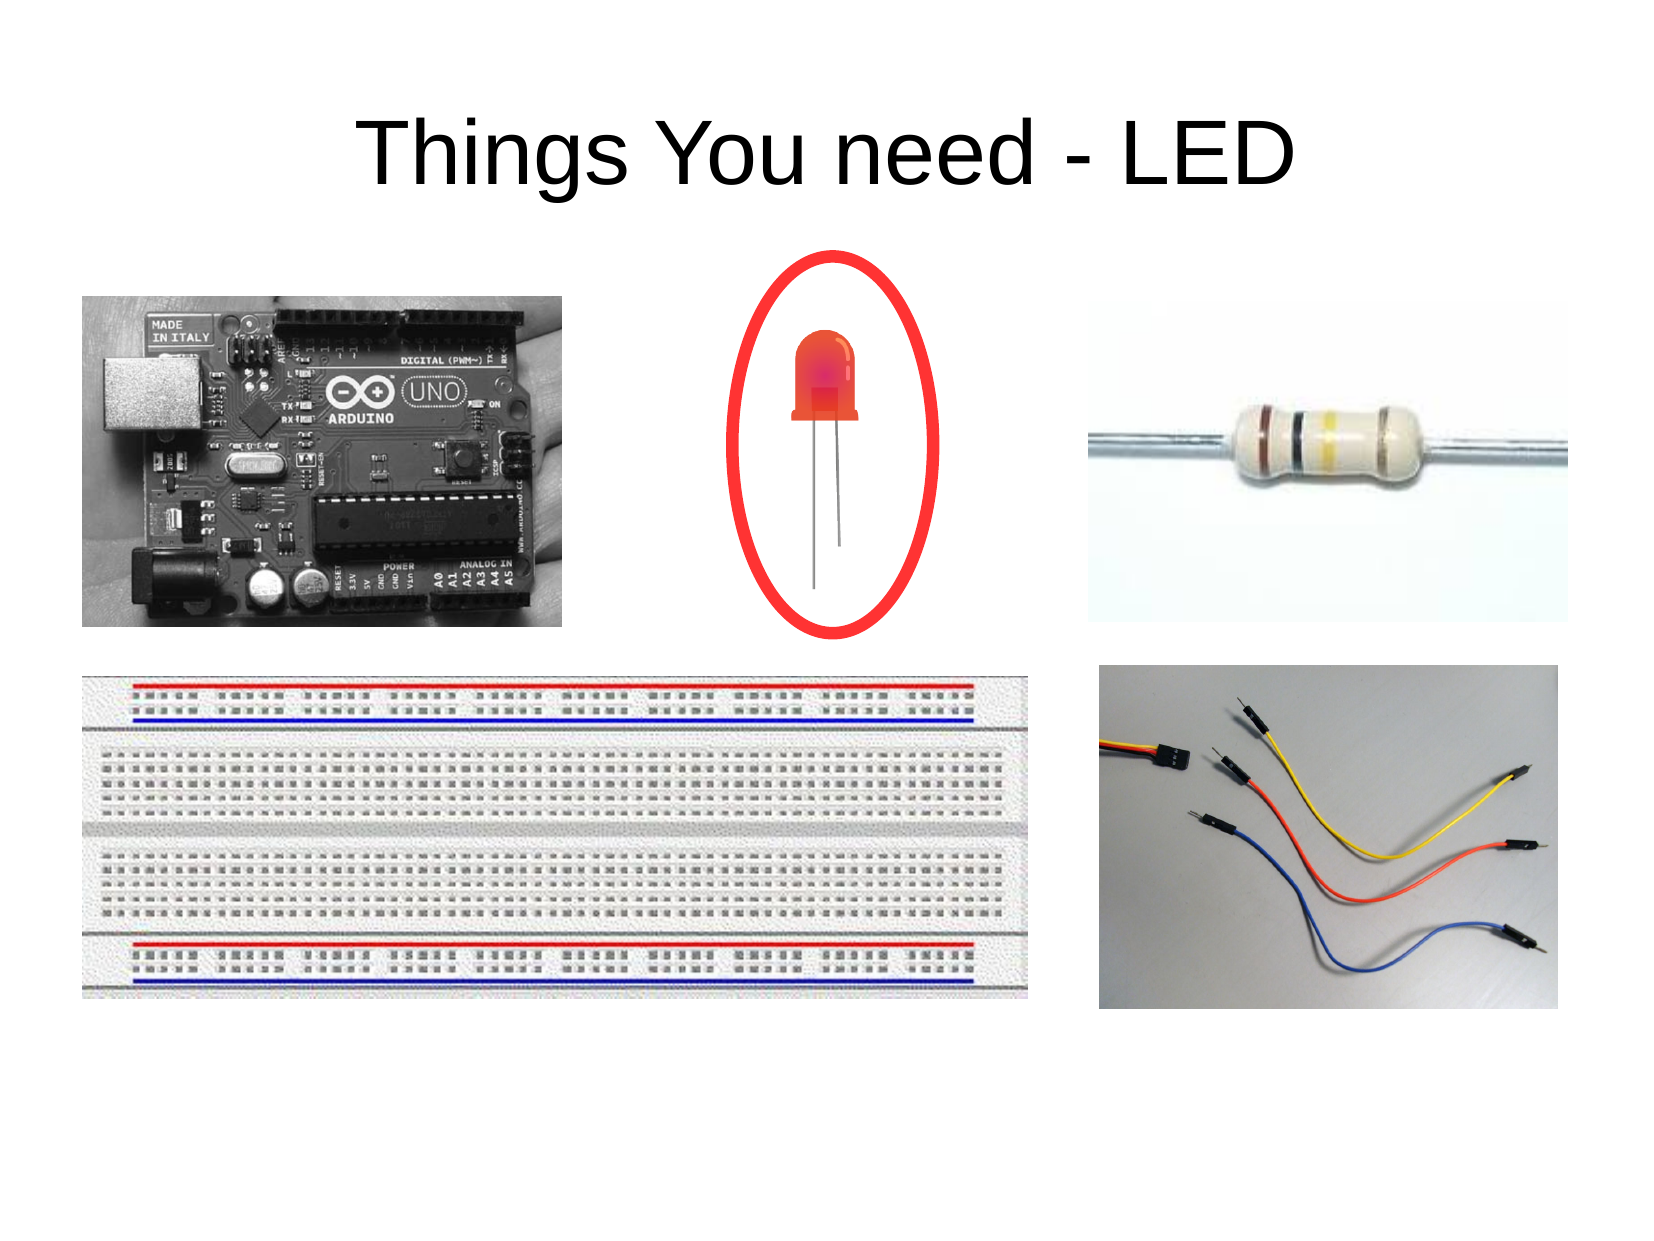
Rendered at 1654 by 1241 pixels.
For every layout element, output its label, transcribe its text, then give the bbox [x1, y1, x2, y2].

title Things You need - LED [82, 49, 1571, 257]
picture [1099, 665, 1558, 1009]
picture [82, 296, 562, 627]
picture [739, 290, 926, 626]
picture [82, 676, 1028, 999]
picture [1088, 301, 1568, 622]
picture [861, 290, 1032, 634]
picture [619, 290, 805, 634]
